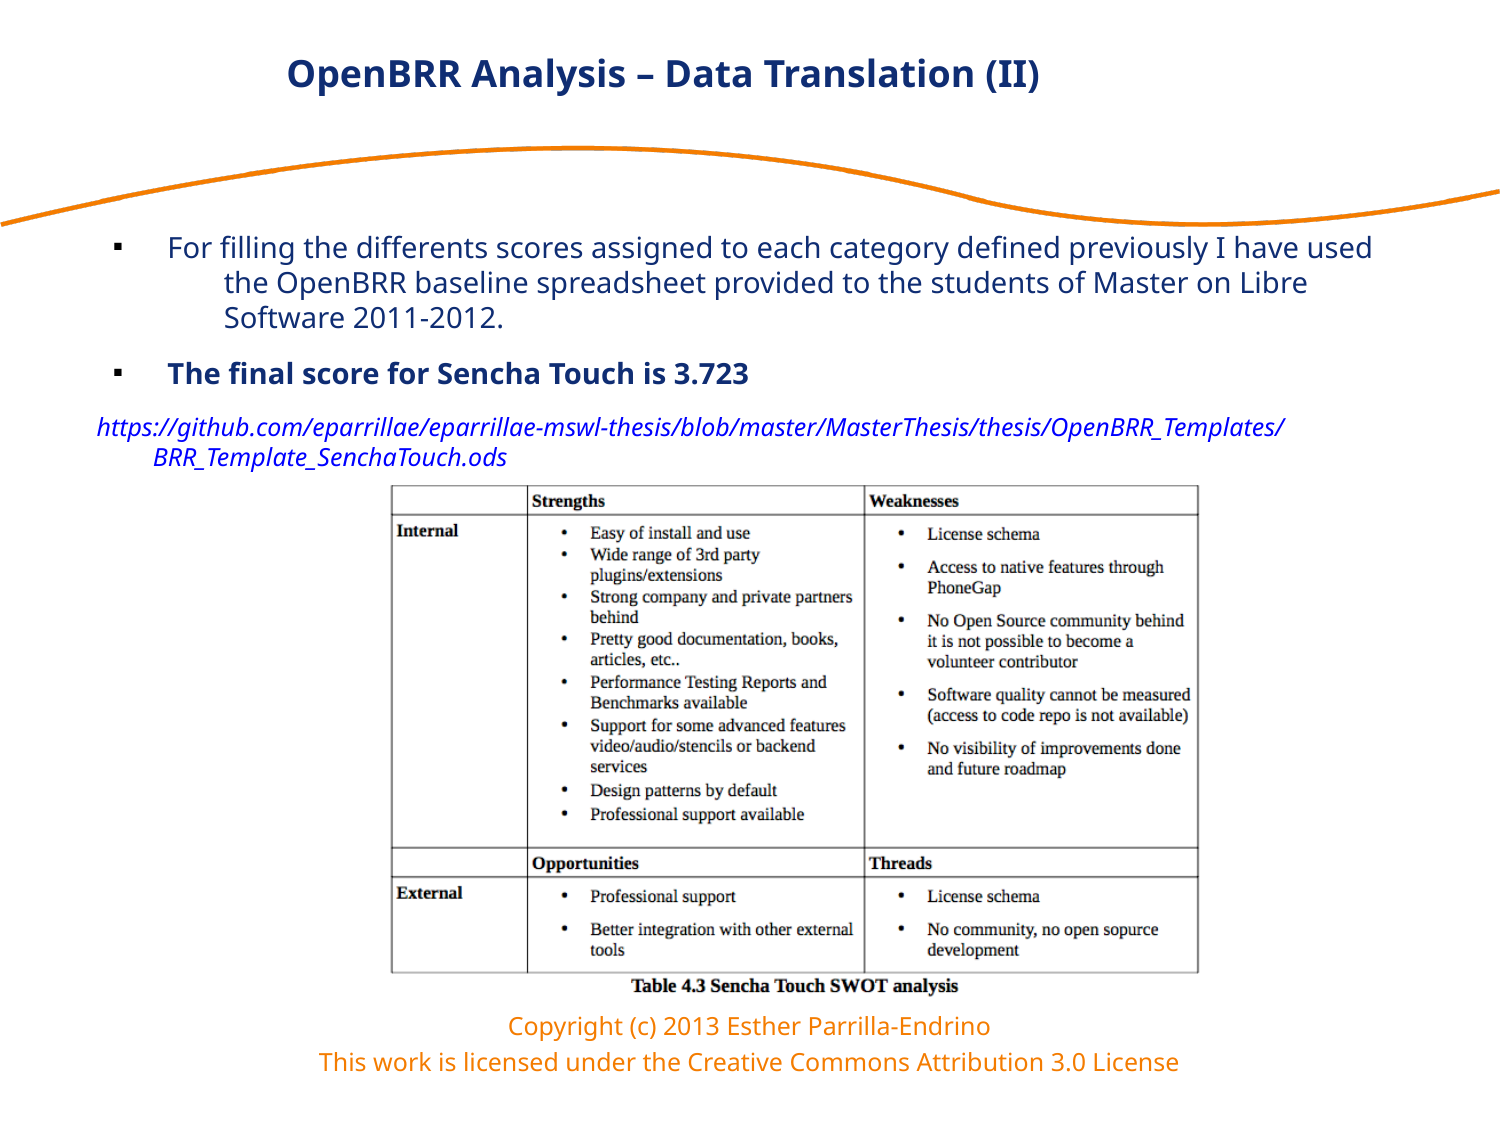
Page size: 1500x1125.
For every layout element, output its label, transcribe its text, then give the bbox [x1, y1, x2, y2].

list Copyright (c) 2013 Esther Parrilla-Endrino This work is licensed under the Creative Commons Attribution 3.0 License [90, 1010, 1411, 1096]
title OpenBRR Analysis – Data Translation (II) [142, 49, 1184, 152]
list For filling the differents scores assigned to each category defined previously I have used the OpenBRR baseline spreadsheet provided to the students of Master on Libre Software 2011-2012. The final score for Sencha Touch is 3.723 https://github.com/eparrillae/eparrillae-mswl-thesis/blob/master/MasterThesis/thesis/OpenBRR_Templates/BRR_Template_SenchaTouch.ods [96, 164, 1408, 1010]
picture [0, 145, 1500, 227]
picture [377, 475, 1221, 1007]
